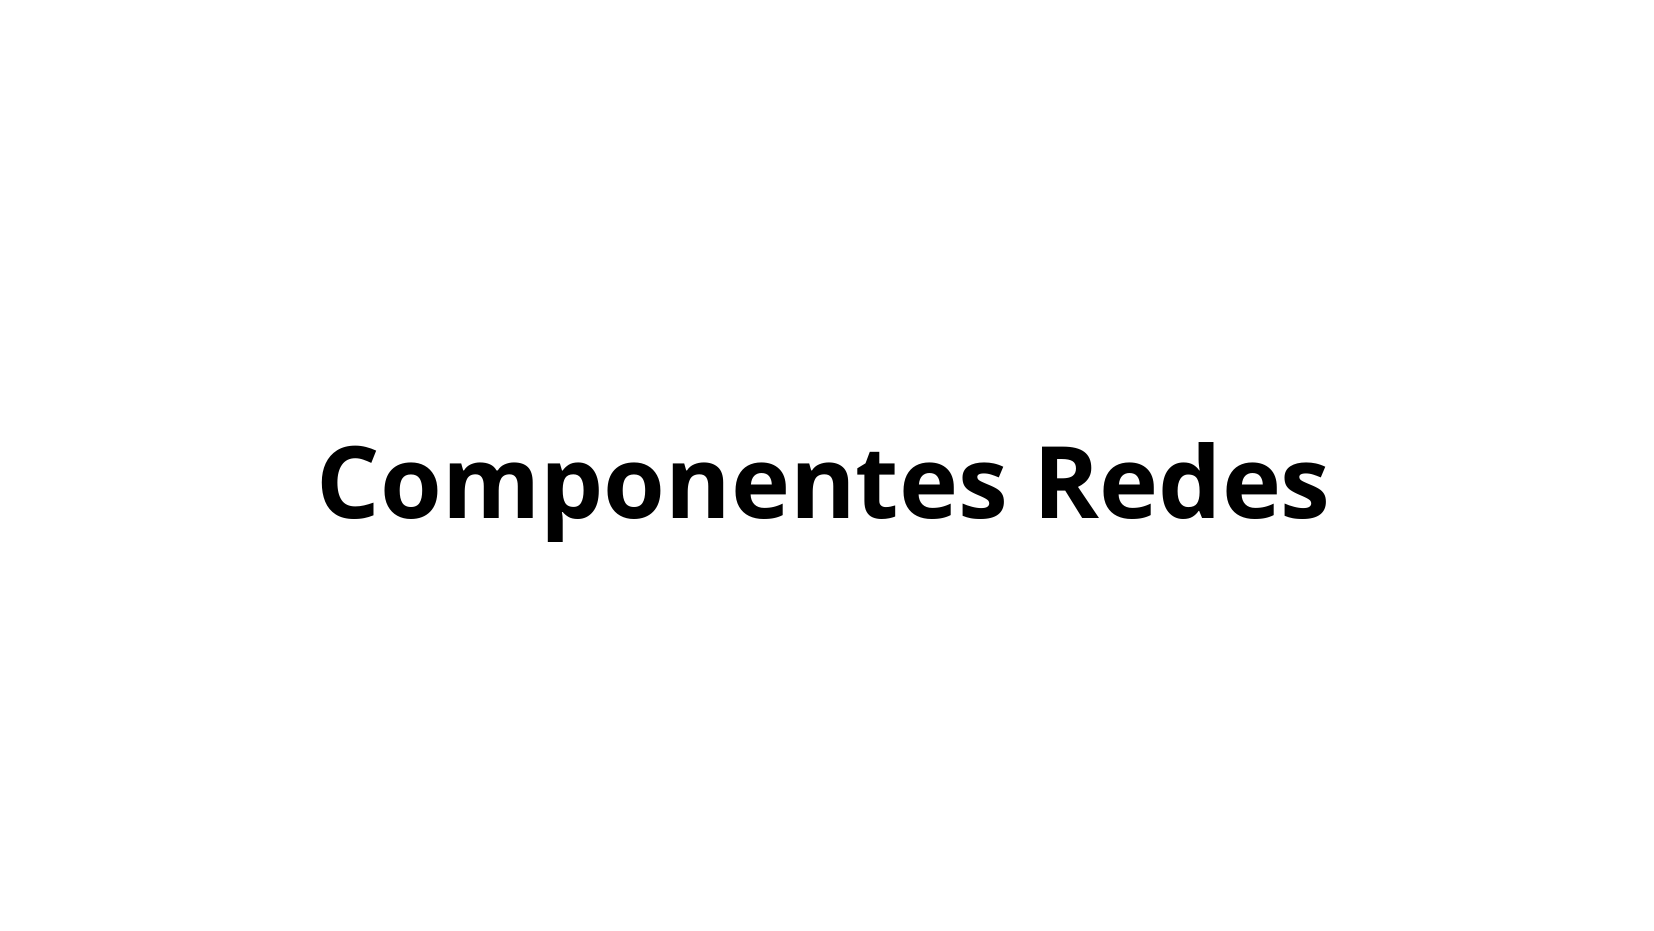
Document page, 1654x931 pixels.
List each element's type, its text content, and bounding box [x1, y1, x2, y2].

list Componentes Redes [82, 118, 1565, 798]
